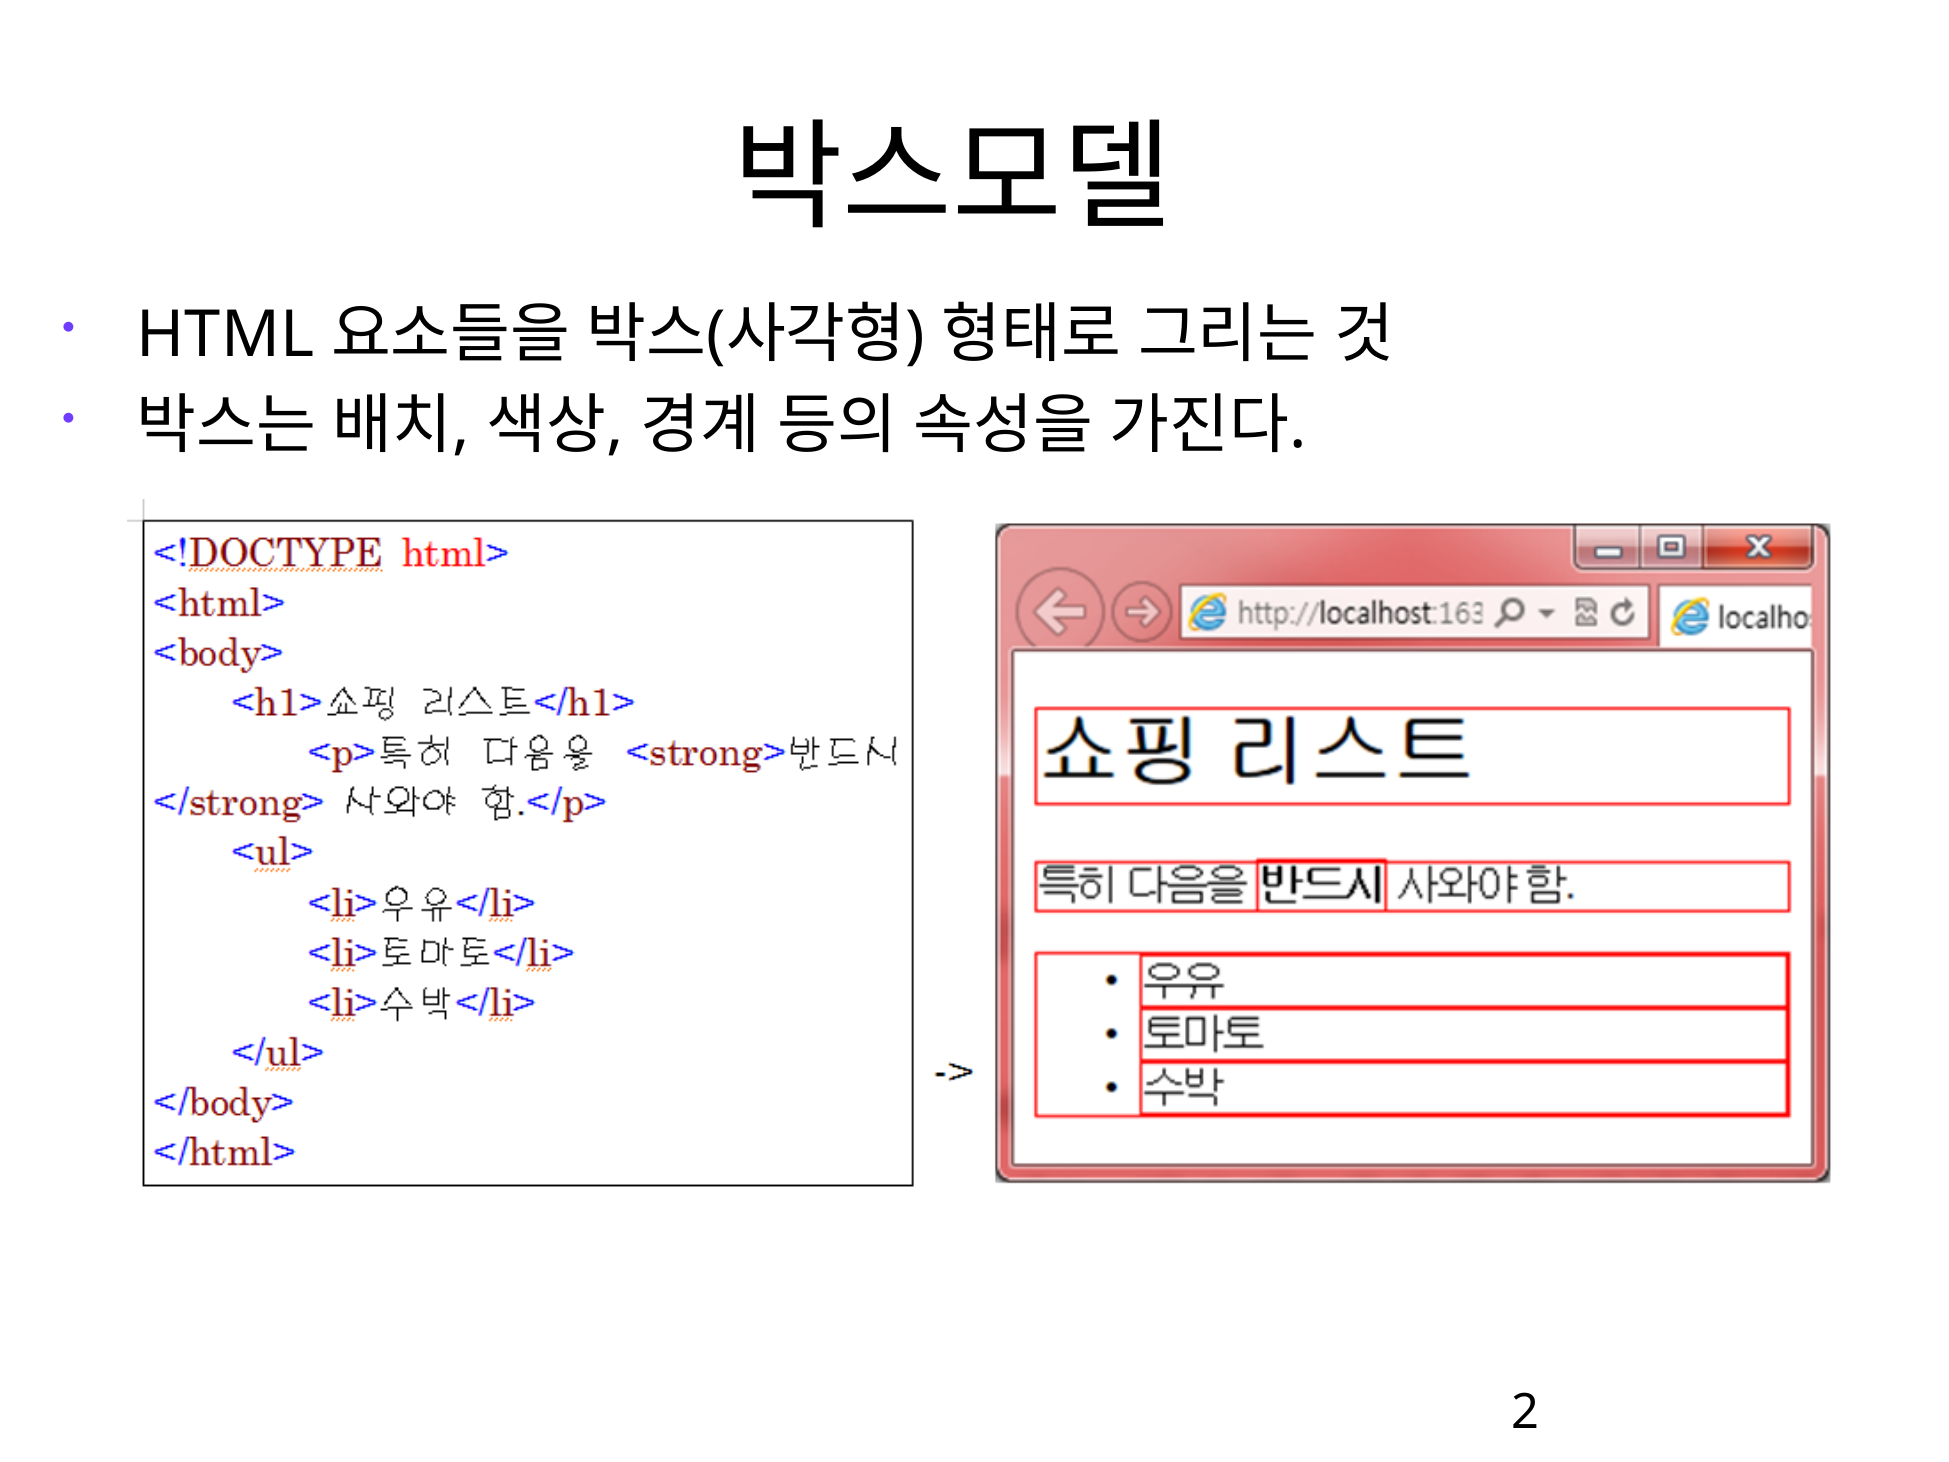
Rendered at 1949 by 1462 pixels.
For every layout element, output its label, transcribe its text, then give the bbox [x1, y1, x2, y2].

title 박스모델 [156, 92, 1749, 255]
picture [127, 499, 1852, 1201]
slide_number <숫자> [1496, 1372, 1899, 1462]
list HTML 요소들을 박스(사각형) 형태로 그리는 것 박스는 배치, 색상, 경계 등의 속성을 가진다. [48, 284, 1897, 1343]
